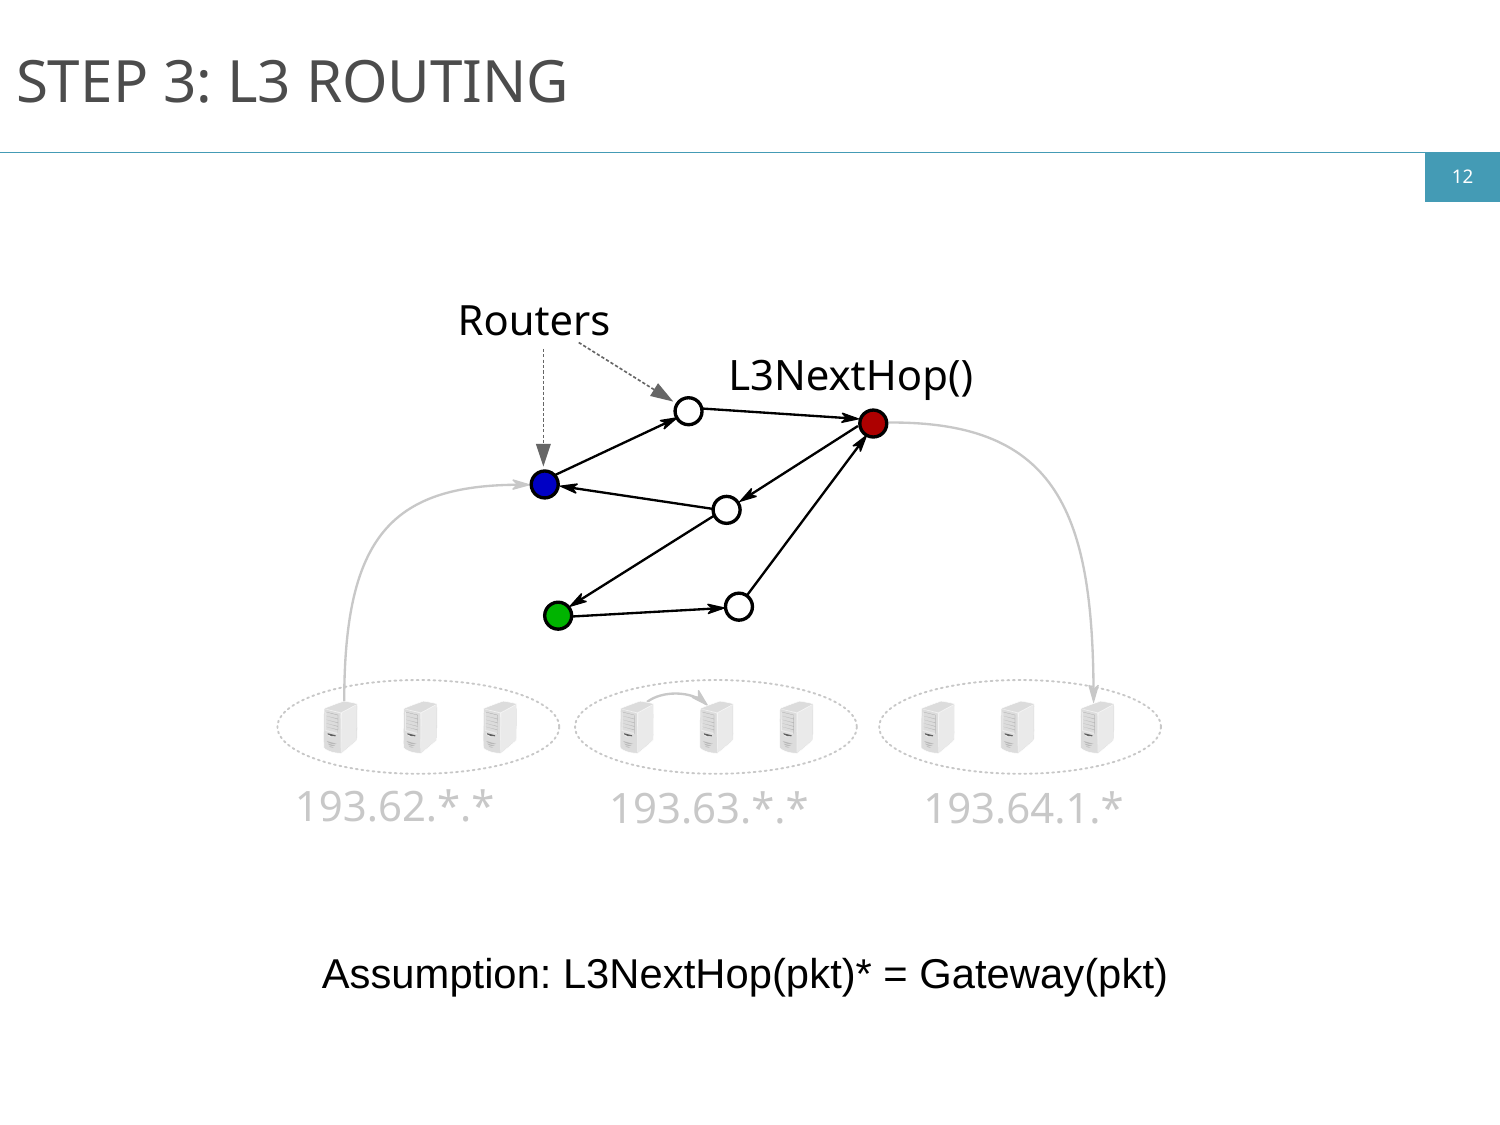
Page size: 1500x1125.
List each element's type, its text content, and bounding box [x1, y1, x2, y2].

text_box Assumption: L3NextHop(pkt)* = Gateway(pkt) [307, 943, 1235, 1005]
title STEP 3: L3 ROUTING [15, 27, 1366, 132]
picture [271, 348, 1171, 826]
text_box Routers [443, 283, 680, 347]
